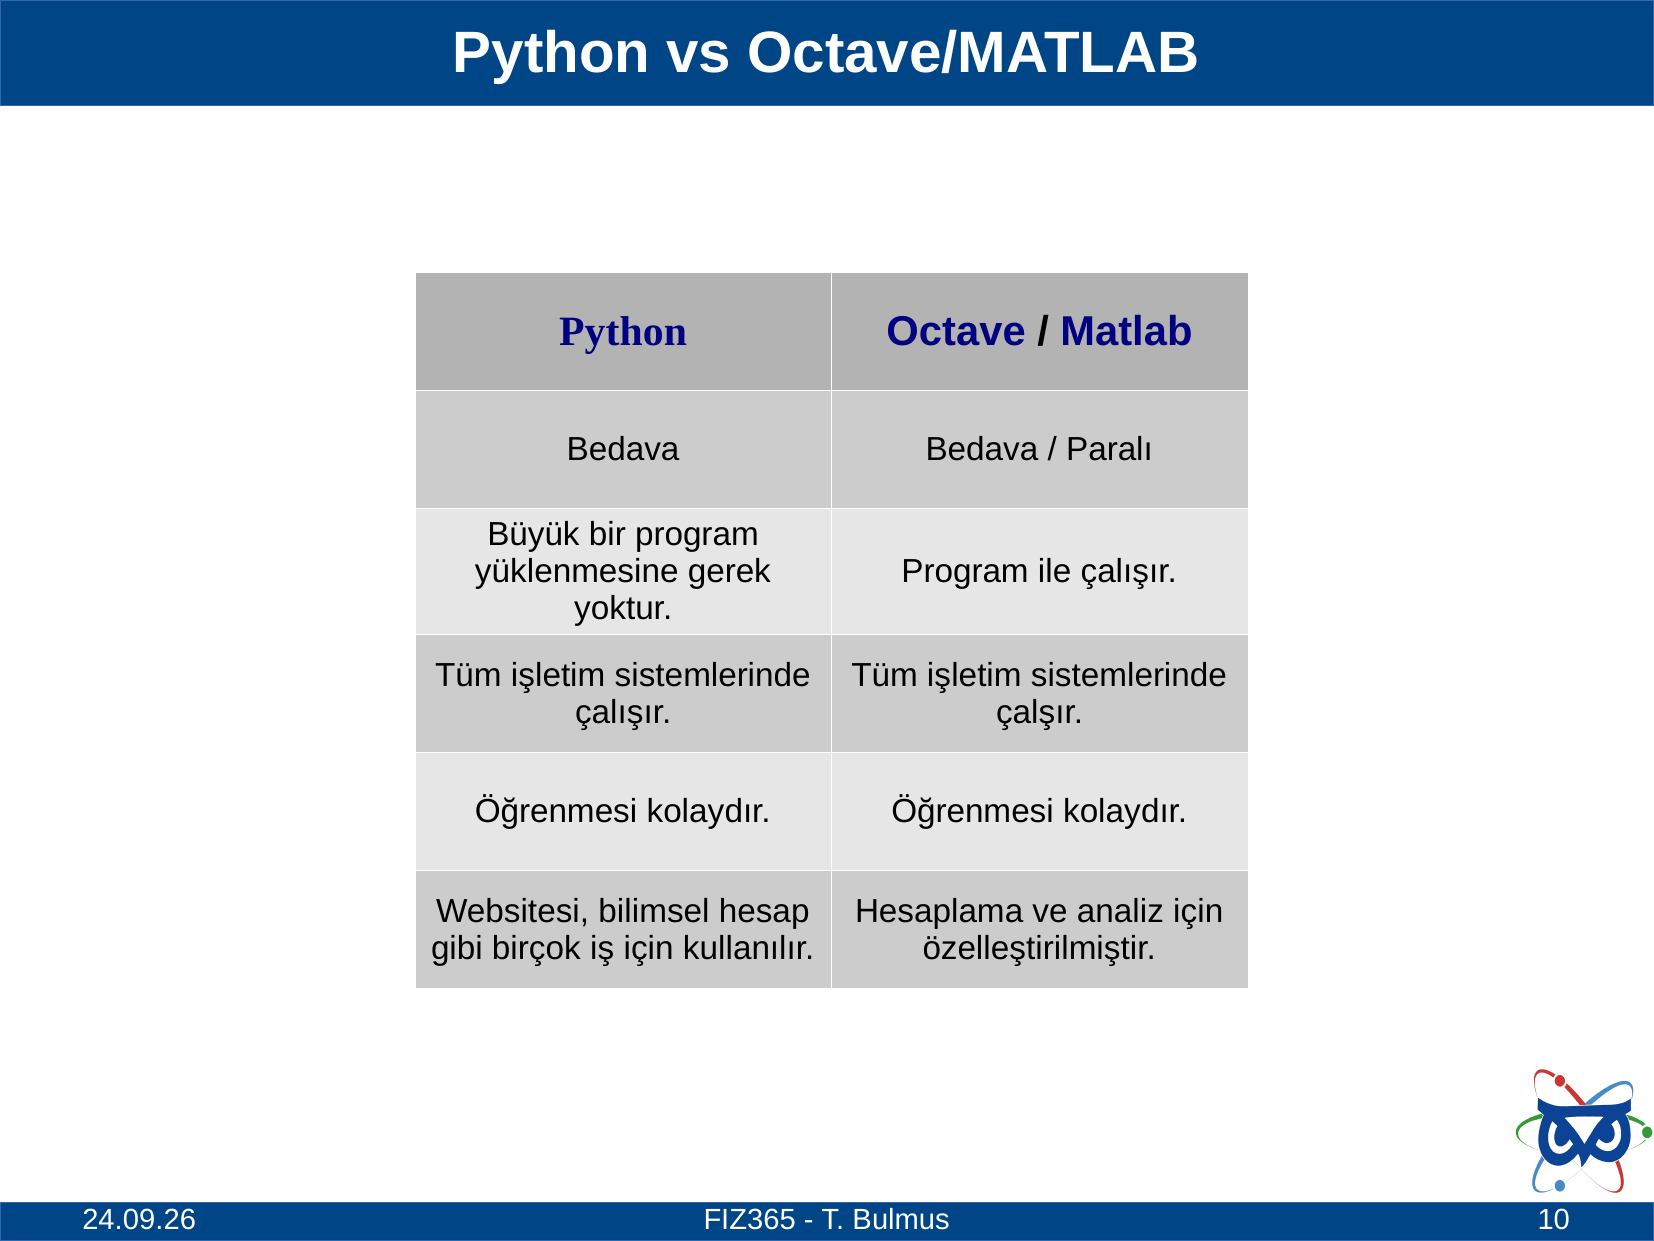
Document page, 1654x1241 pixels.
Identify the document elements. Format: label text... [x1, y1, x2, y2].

table_cell Bedava [416, 391, 831, 508]
table_header Python [416, 273, 831, 390]
table_cell Program ile çalışır. [832, 509, 1248, 634]
picture [1514, 1061, 1653, 1201]
table_cell Tüm işletim sistemlerinde çalışır. [416, 635, 831, 752]
title Python vs Octave/MATLAB [0, 0, 1653, 106]
table_cell Websitesi, bilimsel hesap gibi birçok iş için kullanılır. [416, 871, 831, 988]
table_cell Tüm işletim sistemlerinde çalşır. [832, 635, 1248, 752]
table_cell Öğrenmesi kolaydır. [832, 753, 1248, 870]
table_cell Öğrenmesi kolaydır. [416, 753, 831, 870]
table_cell Hesaplama ve analiz için özelleştirilmiştir. [832, 871, 1248, 988]
table_cell Büyük bir program yüklenmesine gerek yoktur. [416, 509, 831, 634]
table_cell Bedava / Paralı [832, 391, 1248, 508]
table_header Octave / Matlab [832, 273, 1248, 390]
